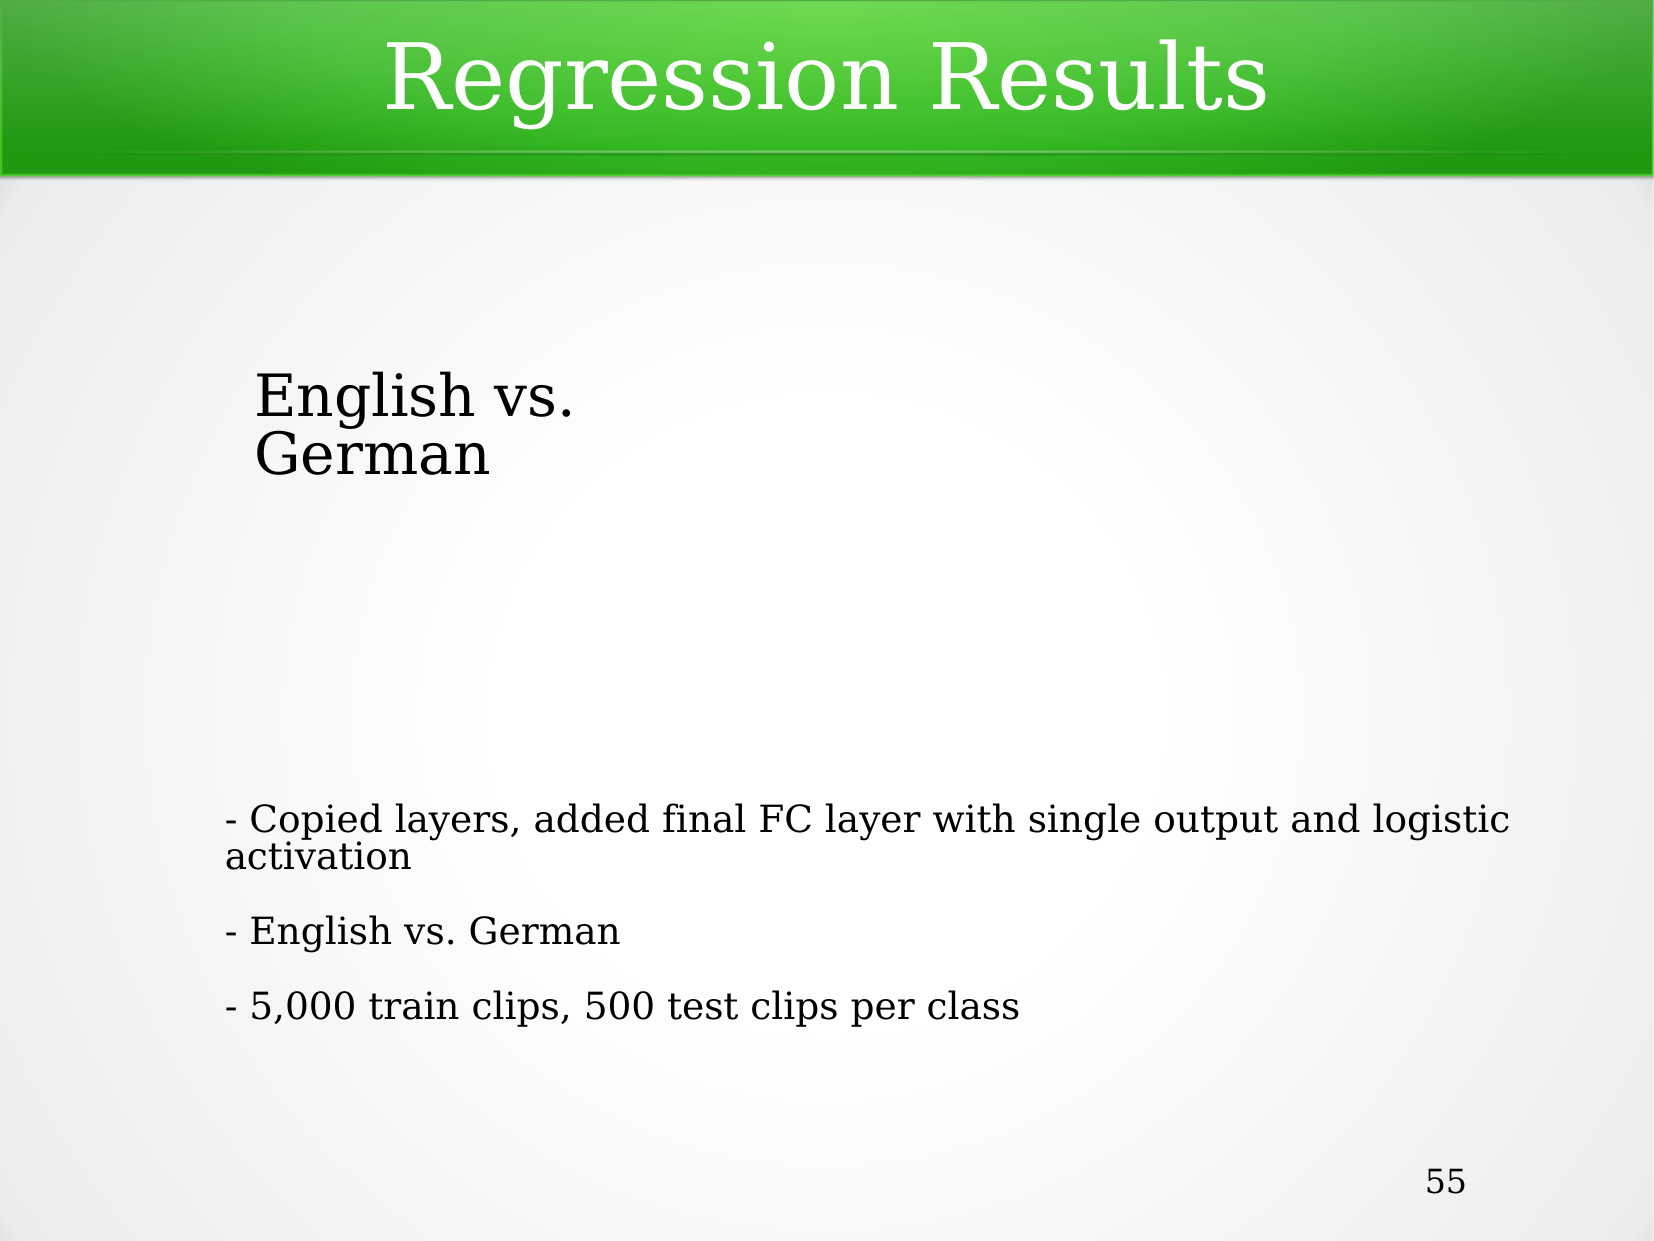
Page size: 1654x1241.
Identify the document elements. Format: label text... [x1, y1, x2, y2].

text_box - Copied layers, added final FC layer with single output and logistic activation - English vs. German - 5,000 train clips, 500 test clips per class [210, 795, 1591, 1110]
picture [0, 0, 1654, 1241]
title Regression Results [82, 11, 1571, 154]
text_box English vs. German [239, 362, 825, 436]
